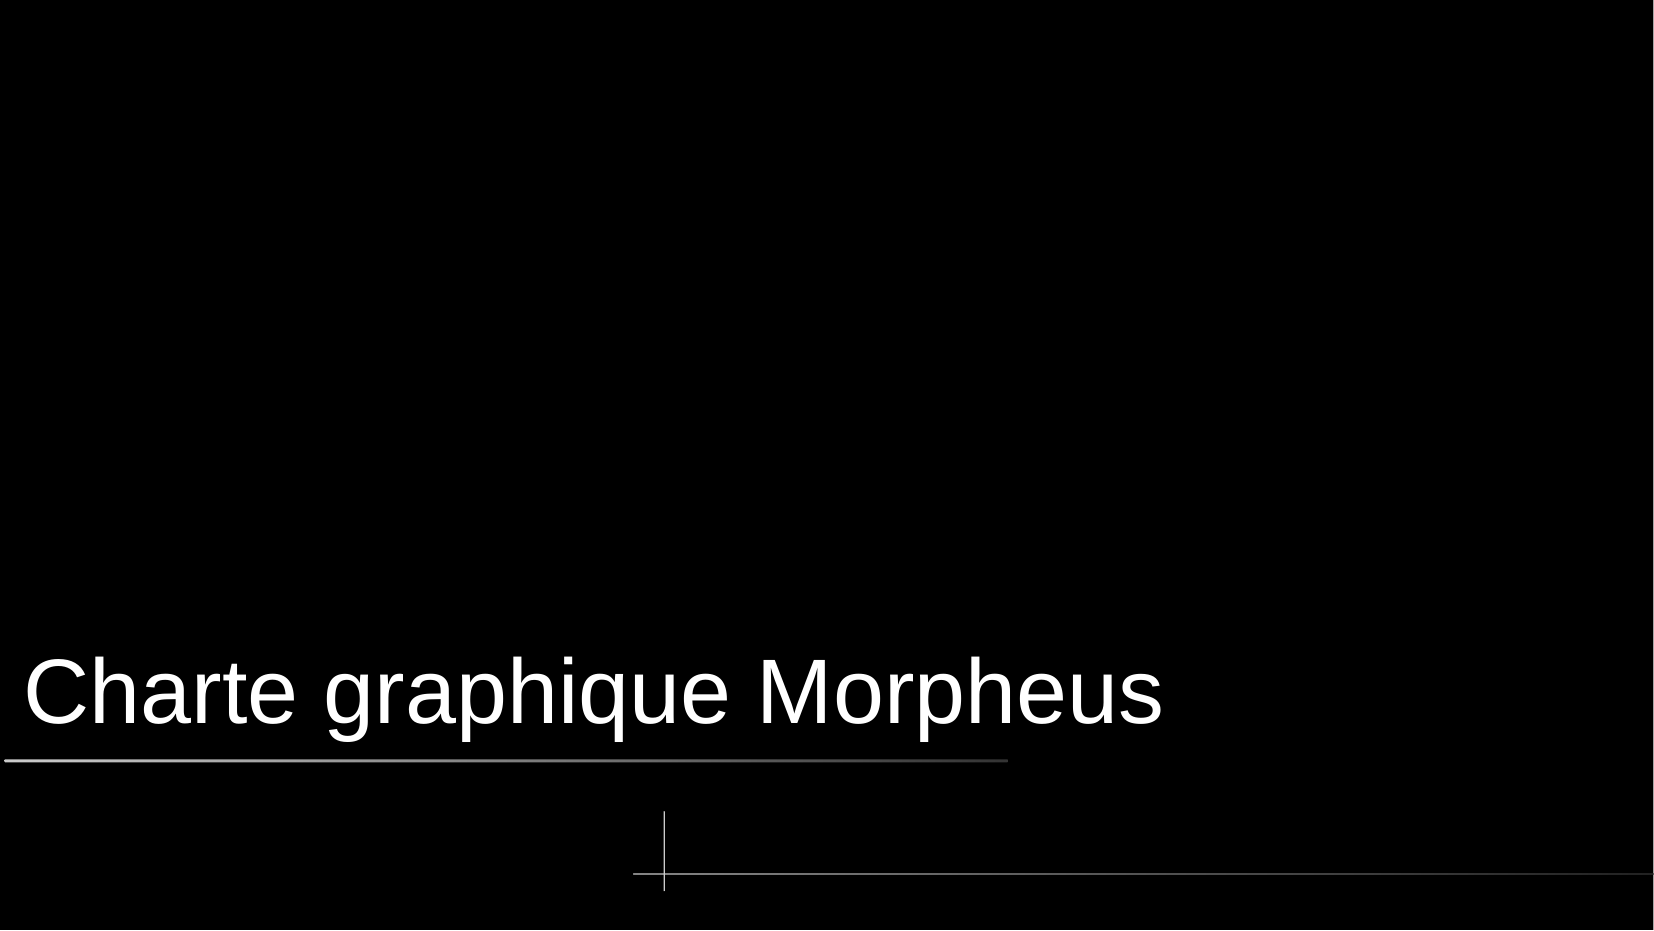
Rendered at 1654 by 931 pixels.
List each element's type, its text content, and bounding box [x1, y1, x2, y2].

title Charte graphique Morpheus [23, 637, 1501, 746]
